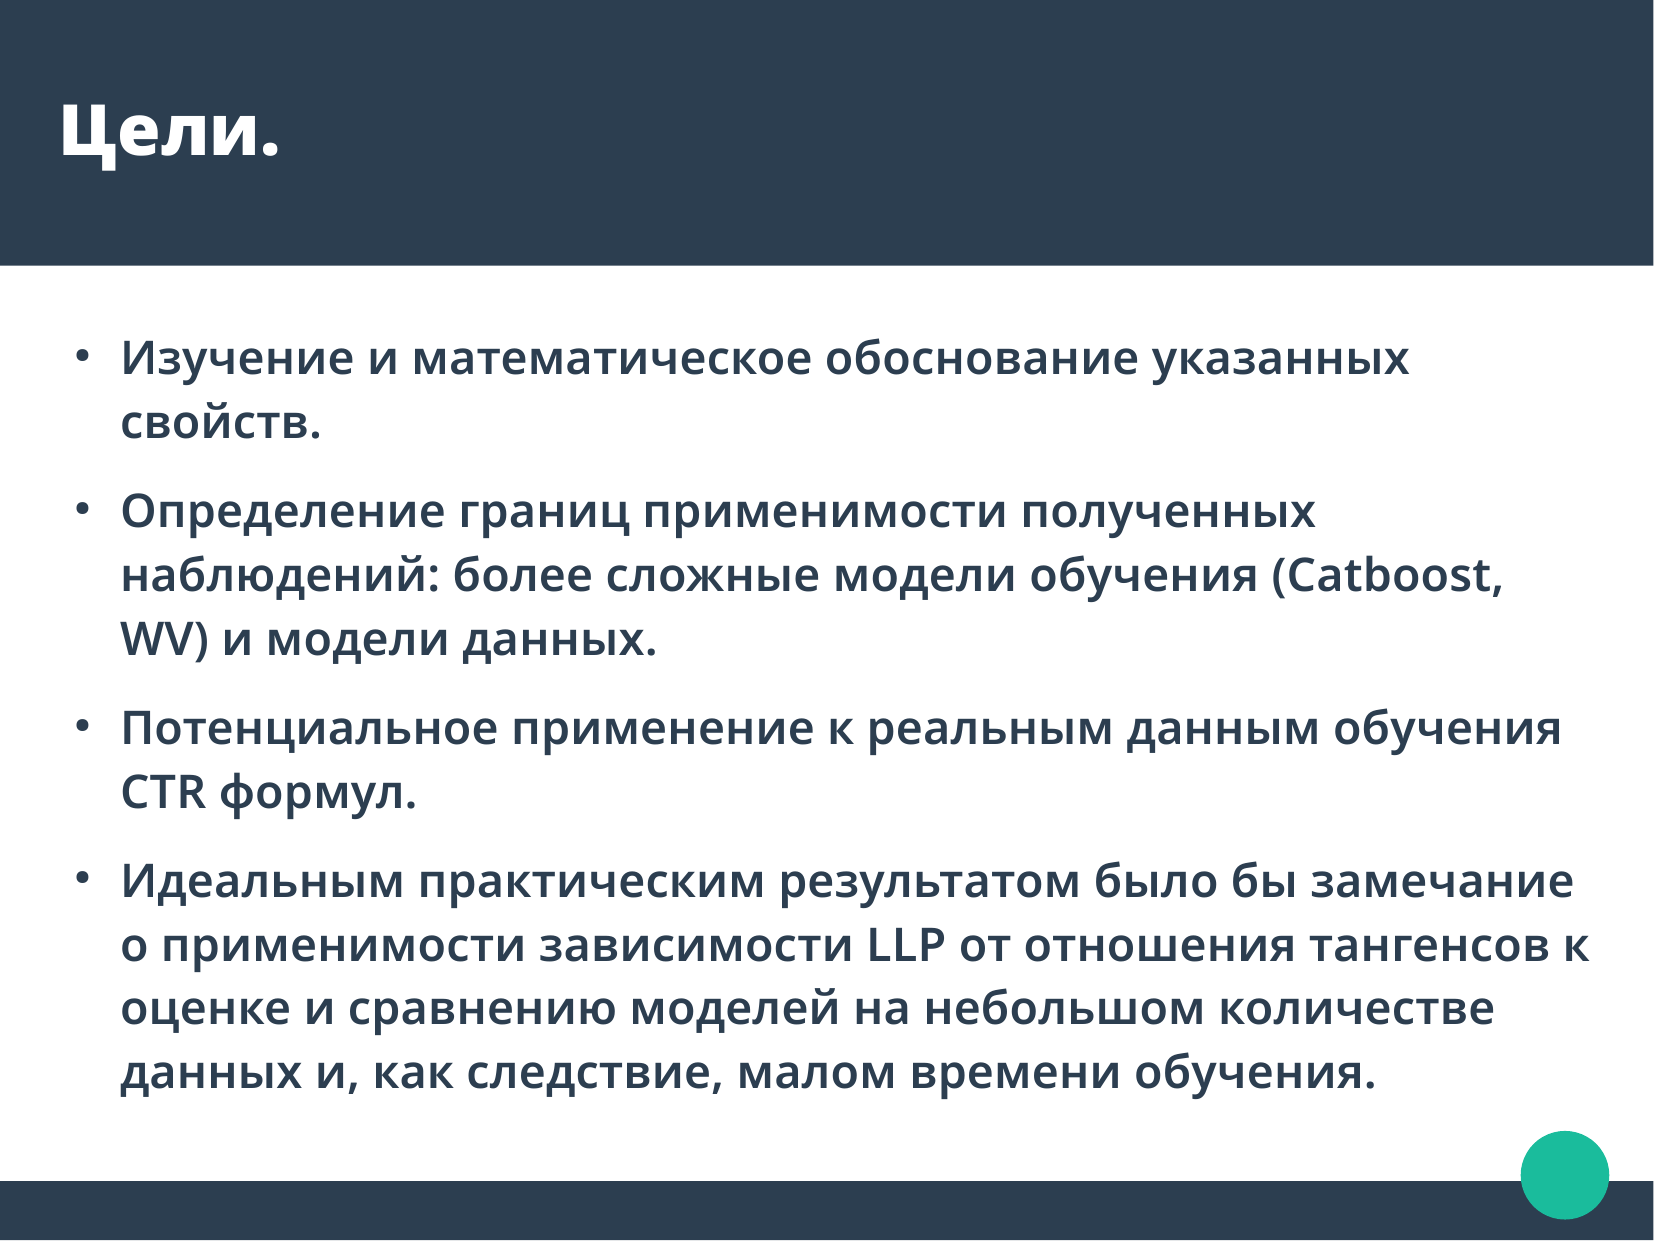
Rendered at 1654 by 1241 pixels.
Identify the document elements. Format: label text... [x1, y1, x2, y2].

title Цели. [59, 49, 1595, 207]
list Изучение и математическое обоснование указанных свойств. Определение границ применимости полученных наблюдений: более сложные модели обучения (Catboost, WV) и модели данных. Потенциальное применение к реальным данным обучения CTR формул. Идеальным практическим результатом было бы замечание о применимости зависимости LLP от отношения тангенсов к оценке и сравнению моделей на небольшом количестве данных и, как следствие, малом времени обучения. [59, 324, 1595, 1152]
